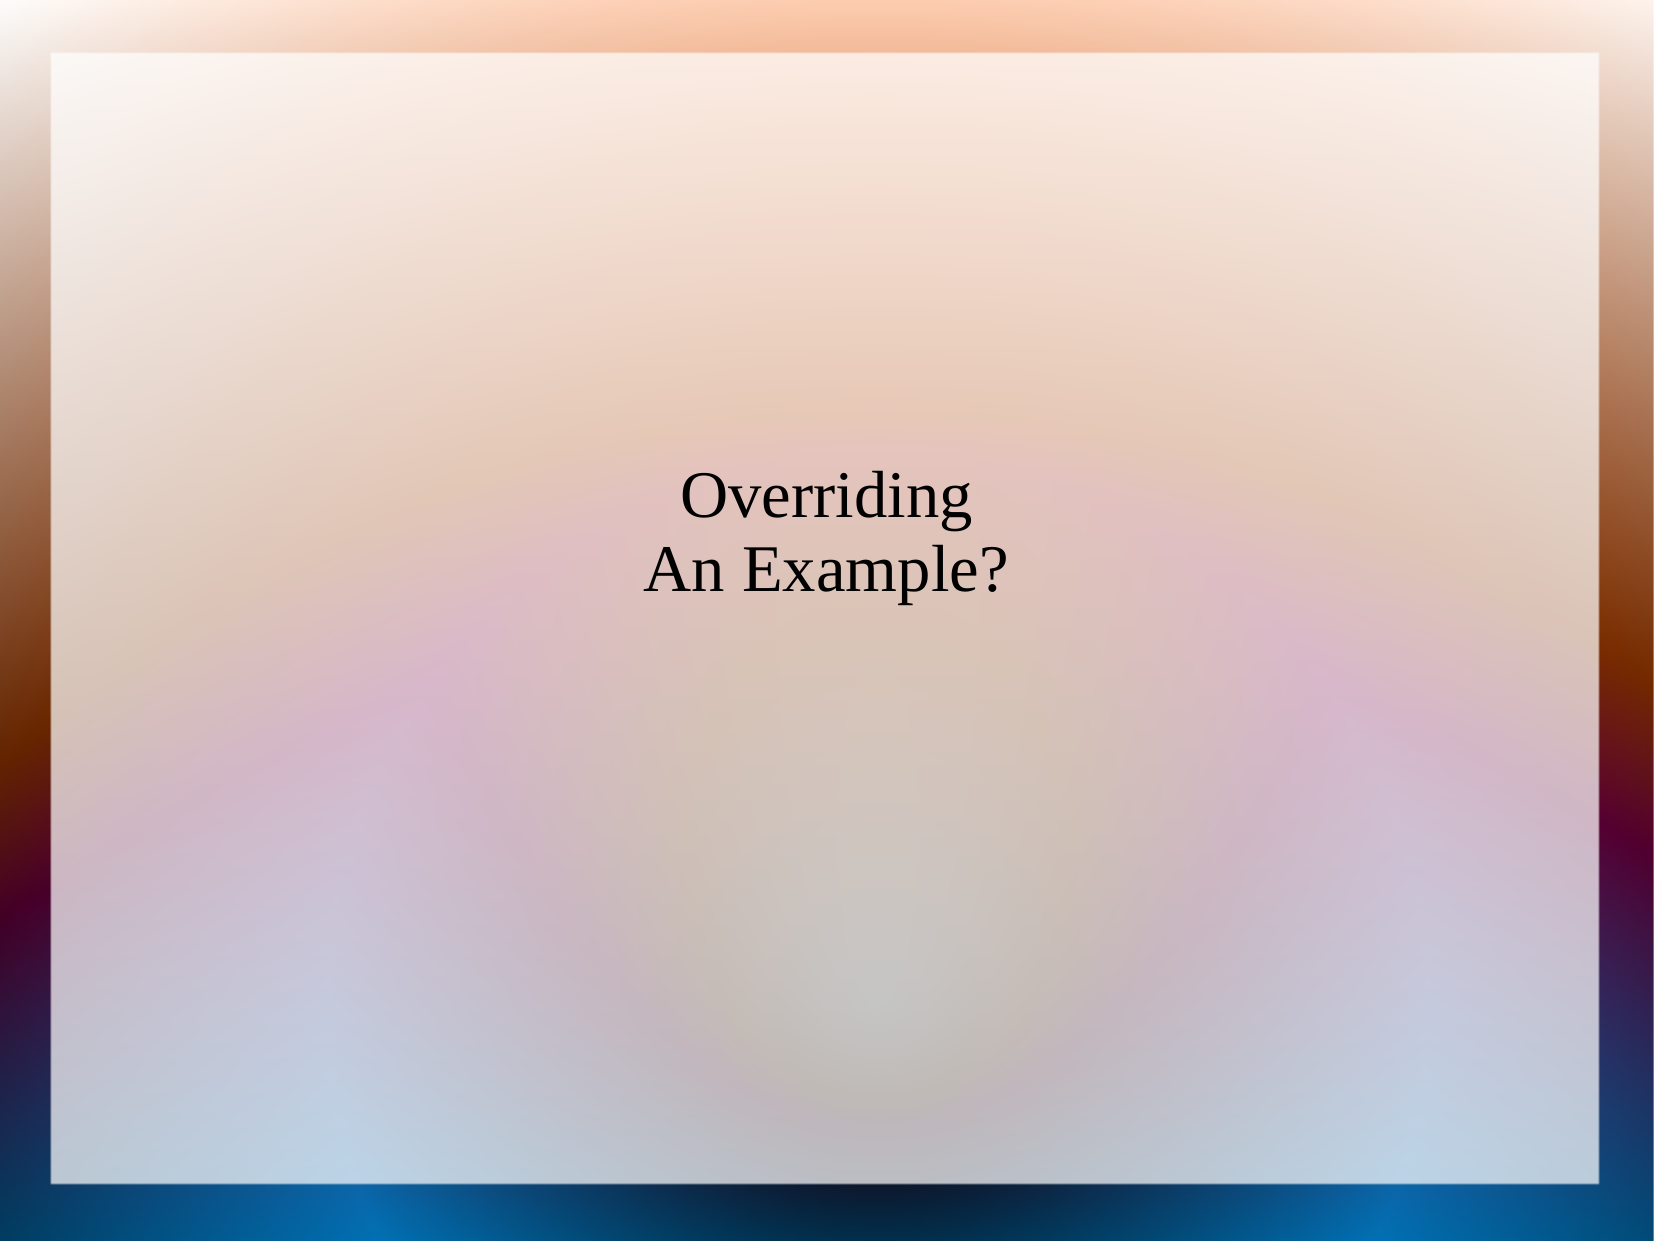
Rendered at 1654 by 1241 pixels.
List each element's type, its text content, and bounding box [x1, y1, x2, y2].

subtitle Overriding An Example? [82, 55, 1571, 1010]
picture [0, 0, 1654, 1241]
